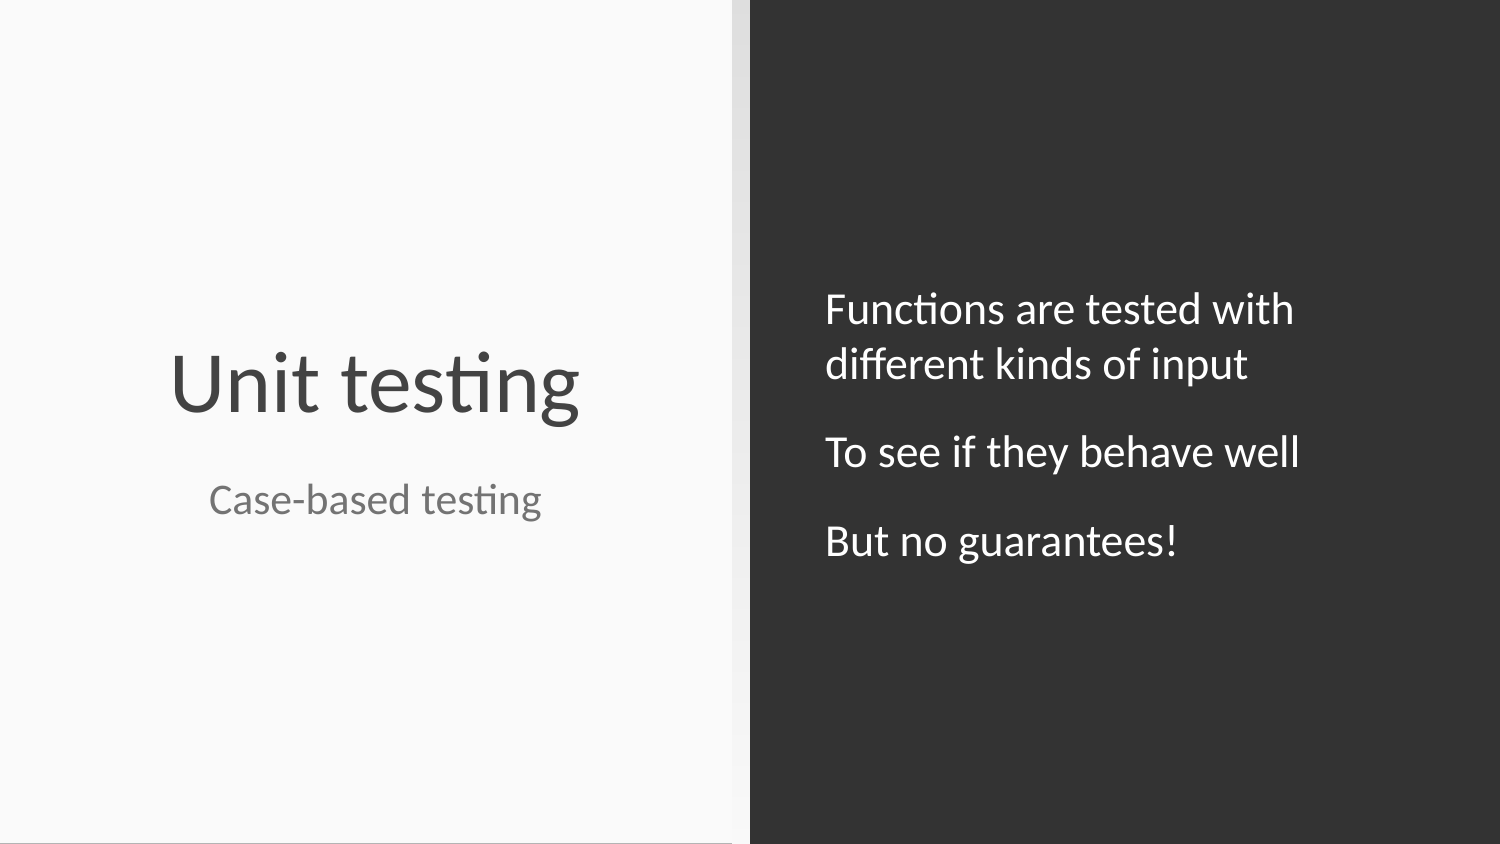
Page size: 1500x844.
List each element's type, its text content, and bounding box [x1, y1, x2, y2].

subtitle Case-based testing [43, 455, 708, 659]
title Unit testing [43, 202, 708, 446]
list Functions are tested with different kinds of input To see if they behave well But no guarantees! [810, 118, 1440, 725]
